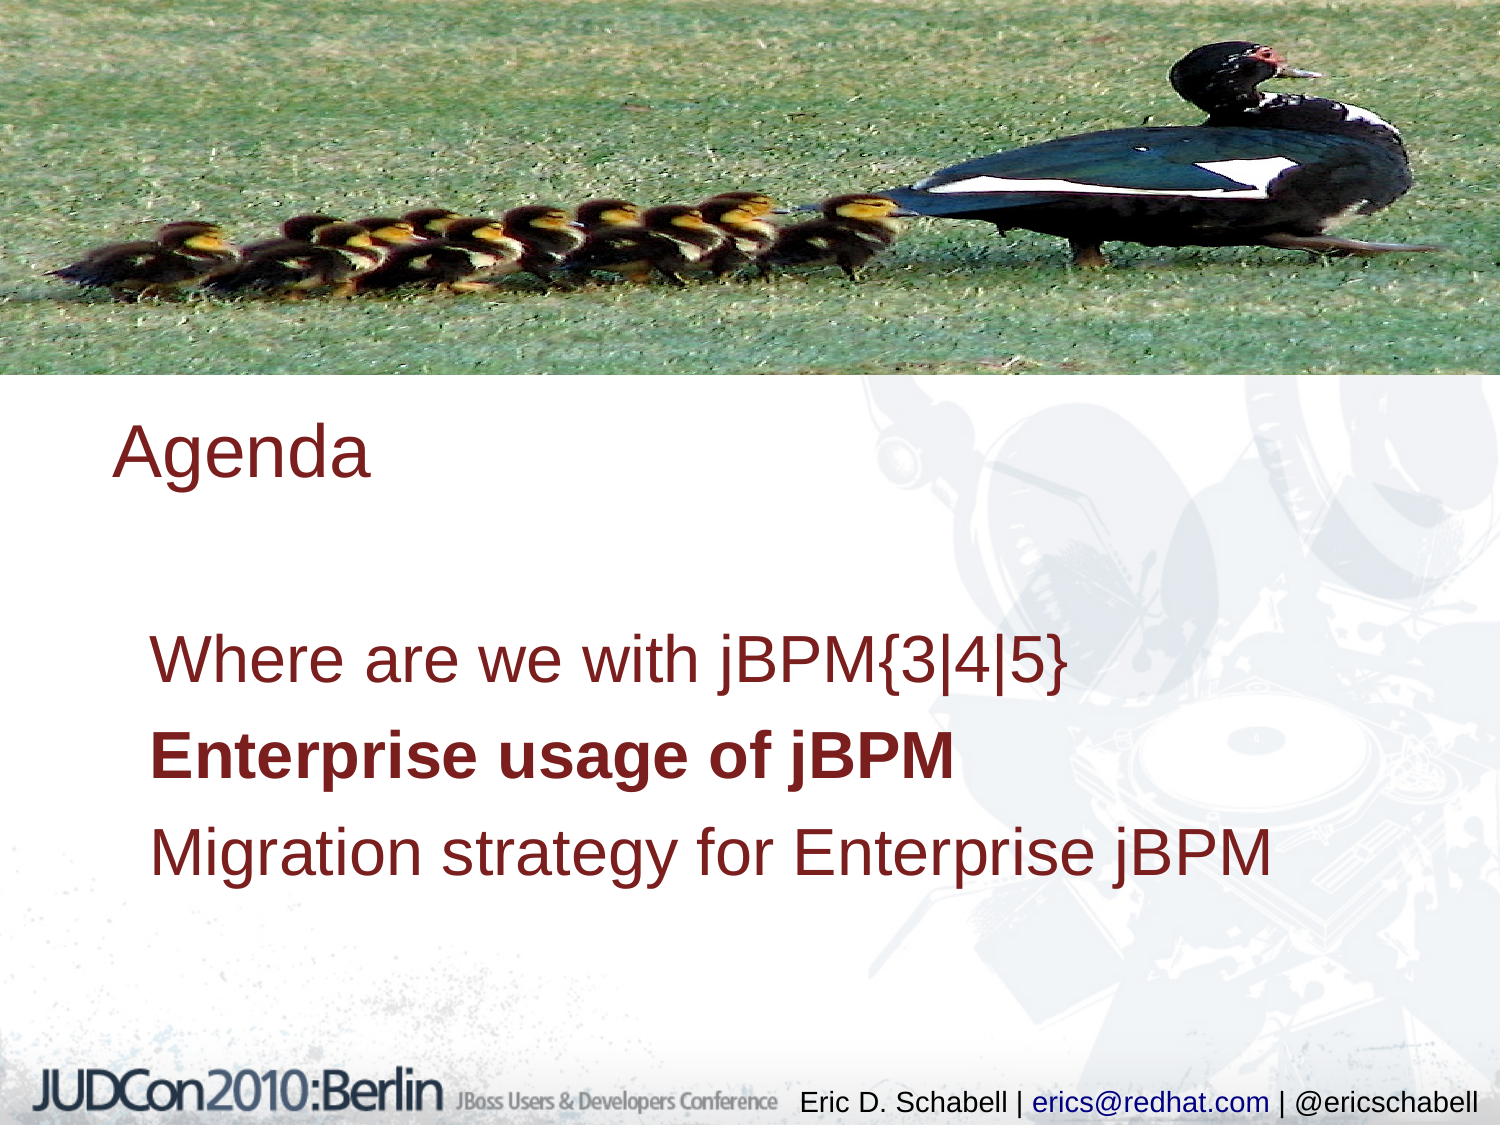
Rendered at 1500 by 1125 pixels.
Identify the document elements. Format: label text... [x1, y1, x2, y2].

picture [0, 0, 1500, 1125]
subtitle Agenda Where are we with jBPM{3|4|5} Enterprise usage of jBPM Migration strategy for Enterprise jBPM [112, 376, 1388, 1125]
